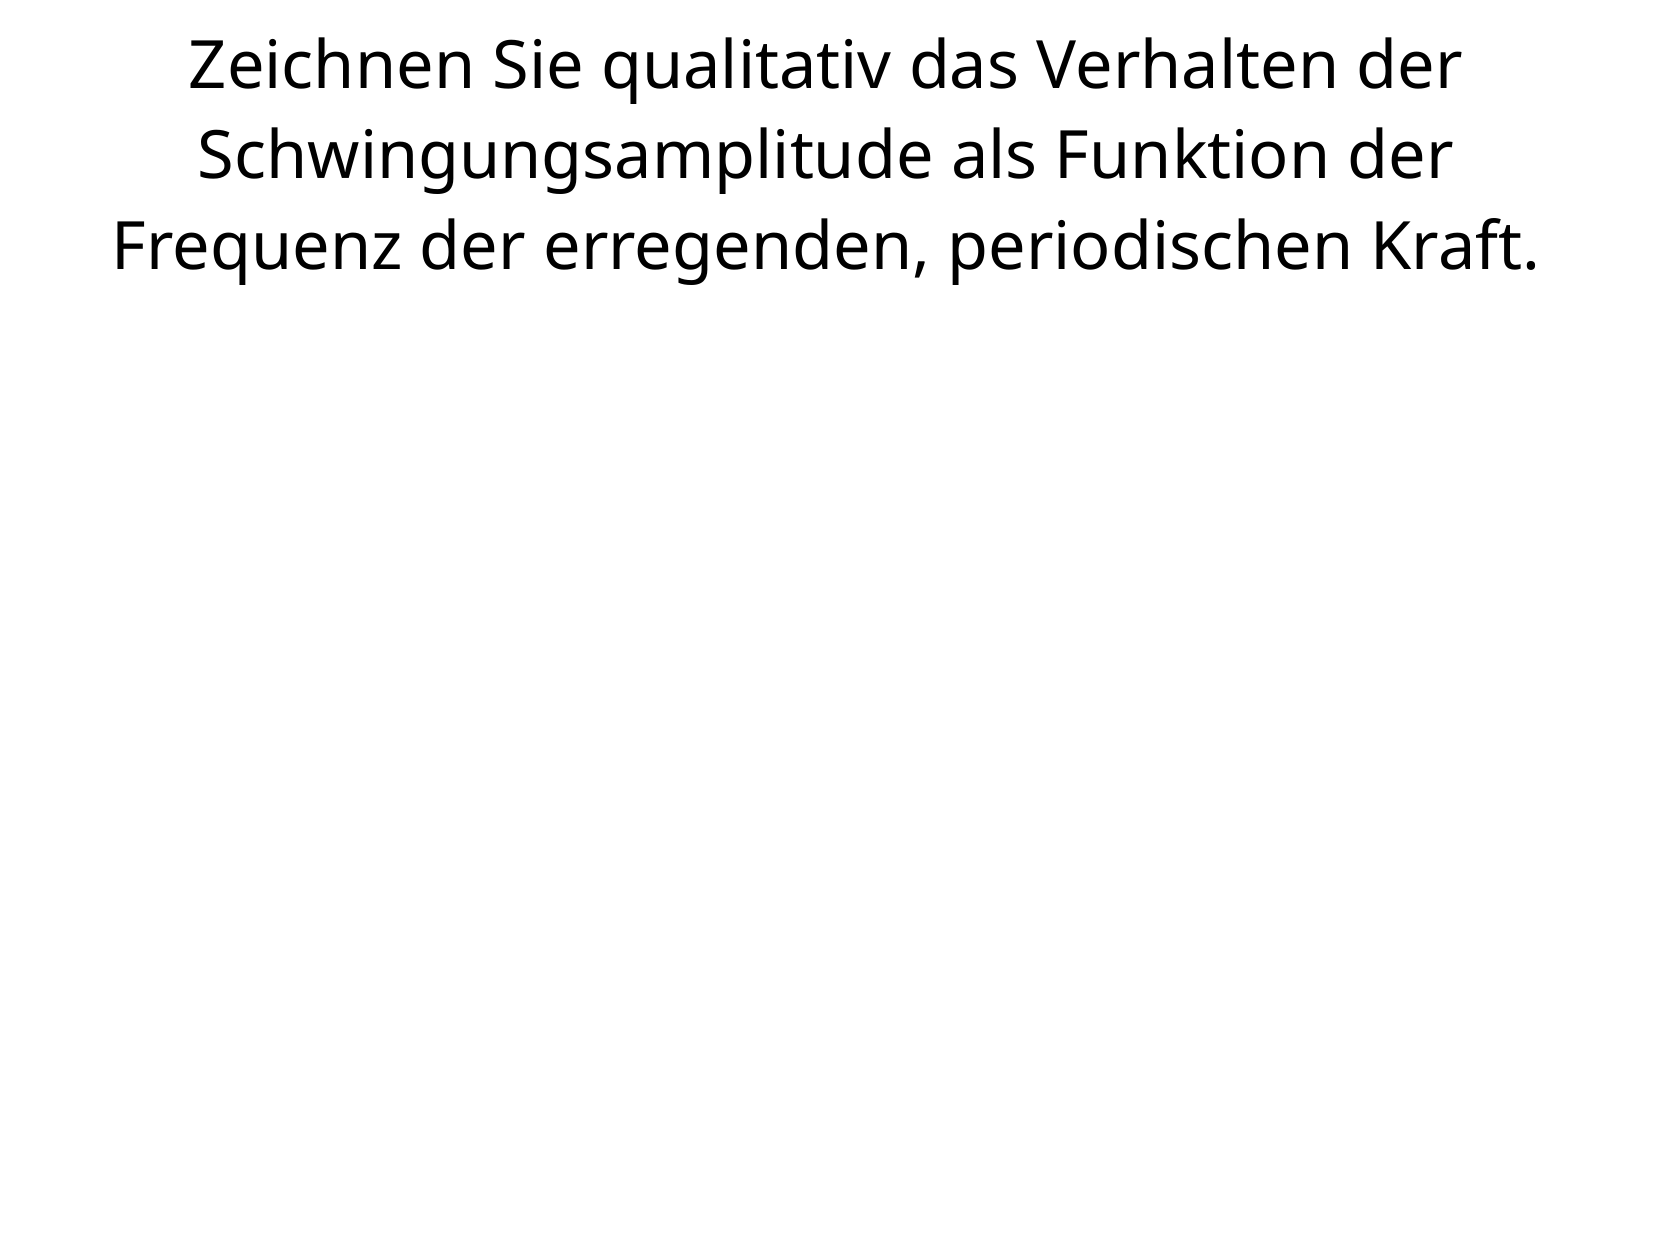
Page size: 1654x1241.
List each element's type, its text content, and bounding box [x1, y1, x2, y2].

title Zeichnen Sie qualitativ das Verhalten der Schwingungsamplitude als Funktion der Frequenz der erregenden, periodischen Kraft. [82, 20, 1571, 286]
